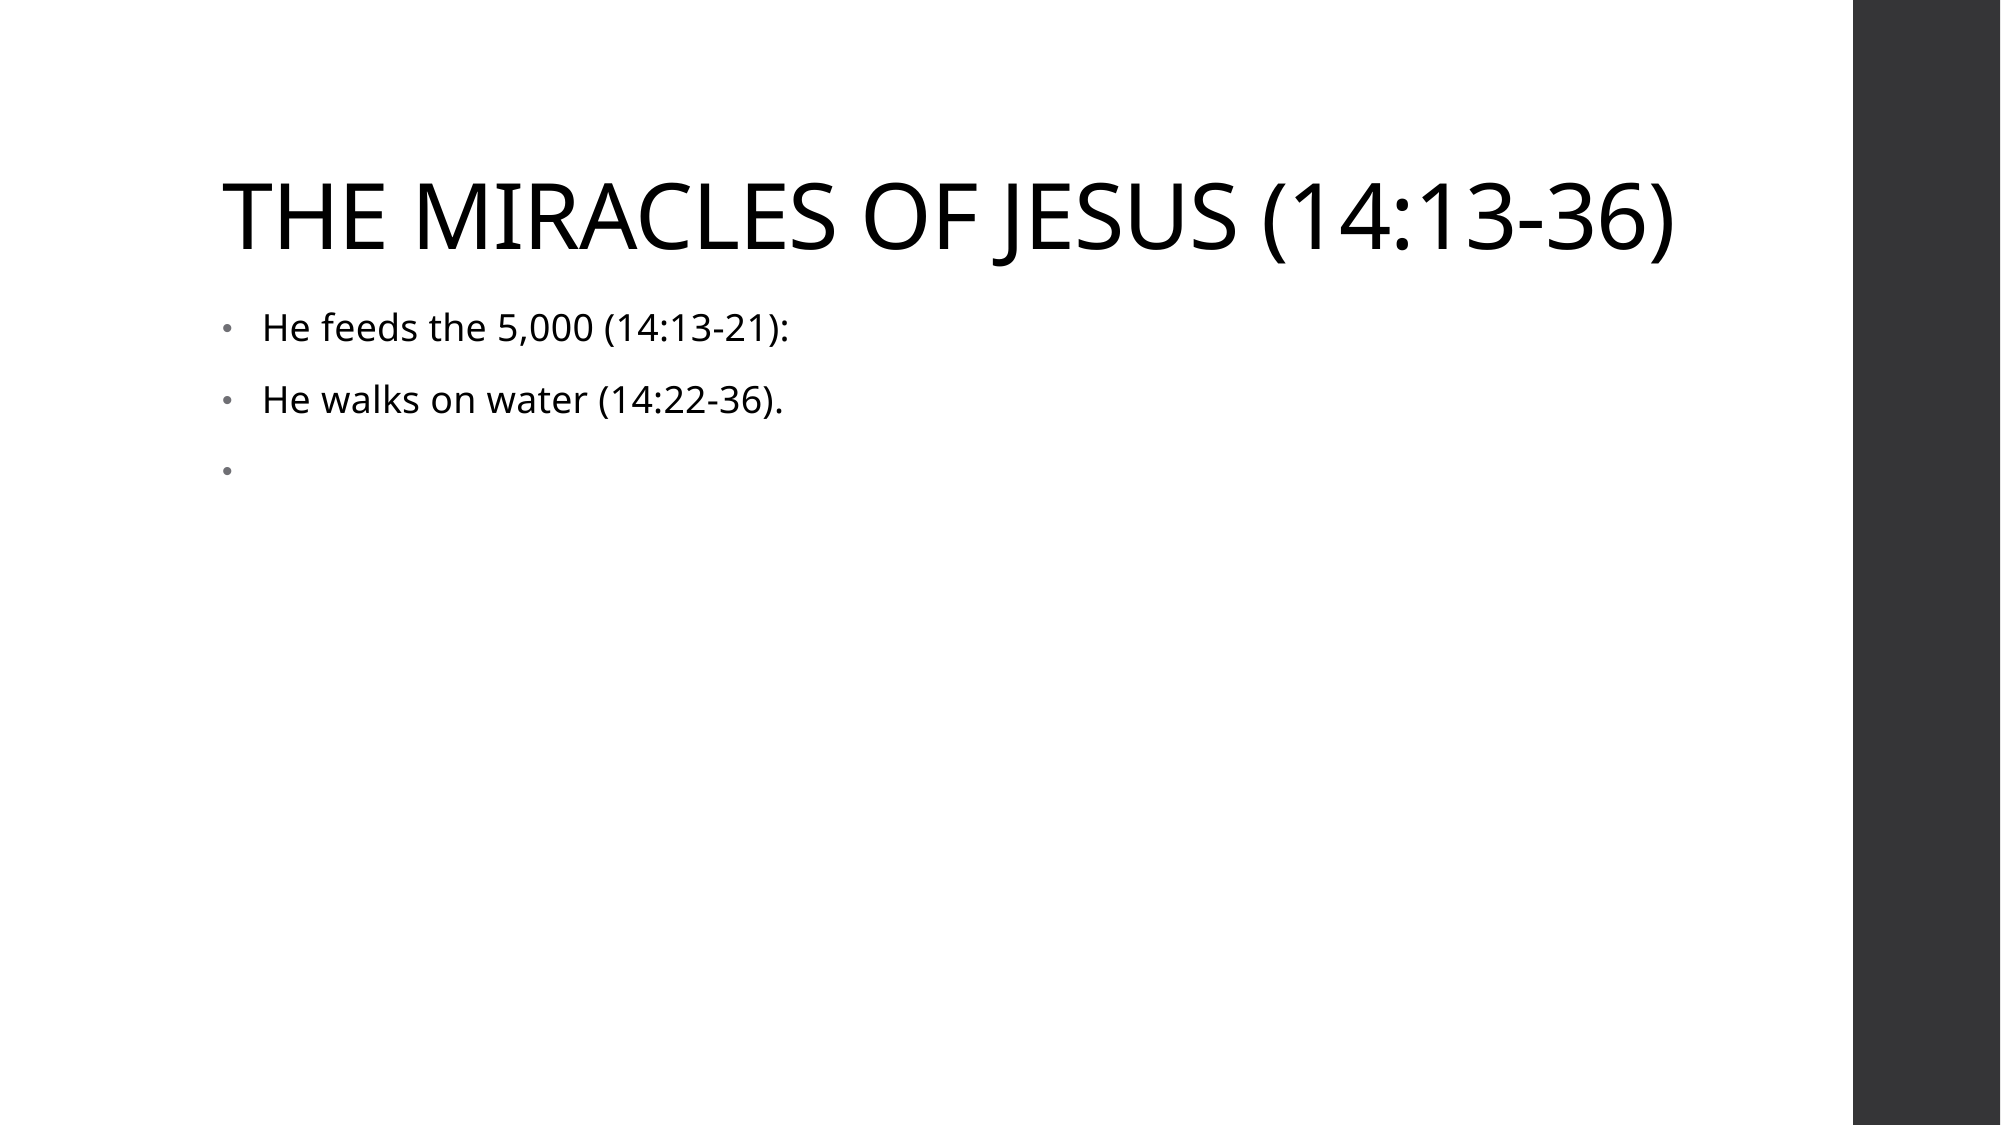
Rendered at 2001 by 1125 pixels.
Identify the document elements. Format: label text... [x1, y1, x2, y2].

list He feeds the 5,000 (14:13-21): He walks on water (14:22-36). [206, 299, 1617, 1014]
title THE MIRACLES OF JESUS (14:13-36) [206, 60, 1797, 278]
